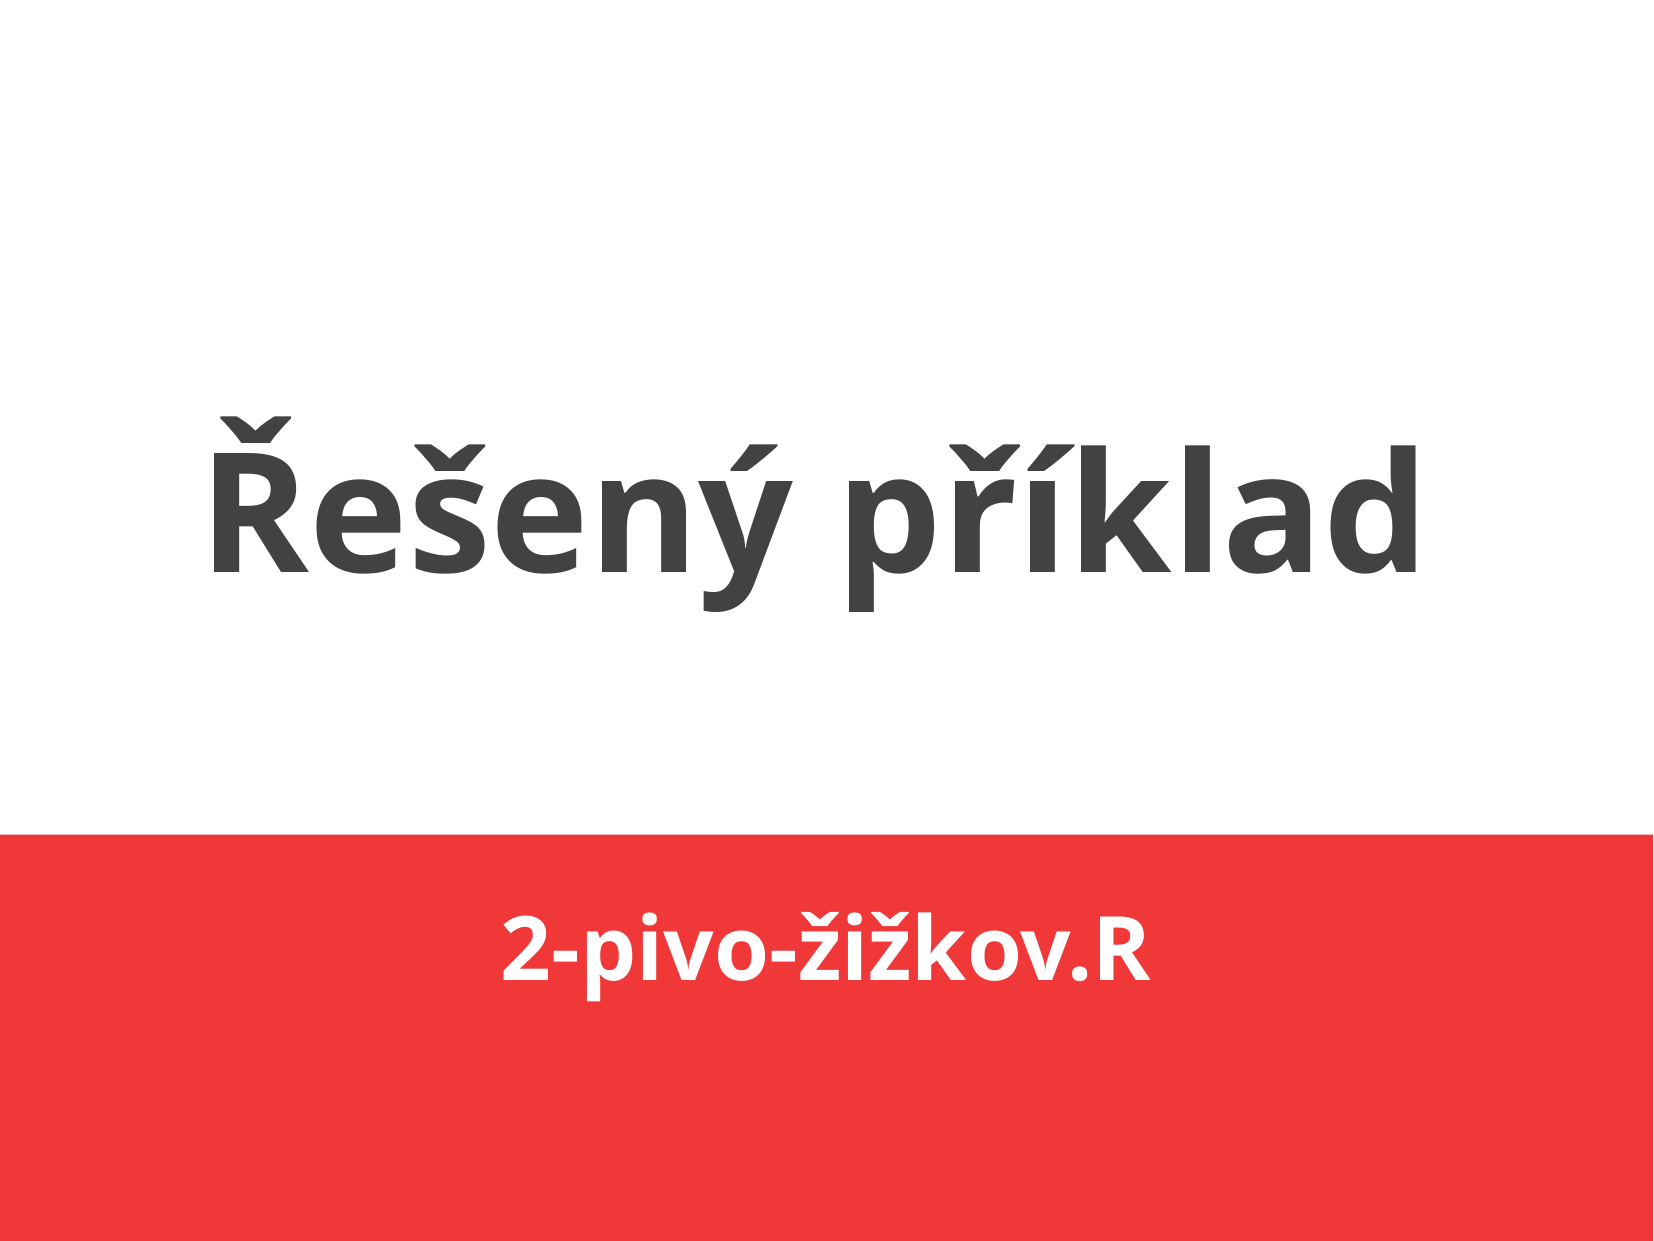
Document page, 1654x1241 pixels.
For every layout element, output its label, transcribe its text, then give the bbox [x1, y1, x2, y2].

subtitle 2-pivo-žižkov.R [82, 881, 1571, 1010]
title Řešený příklad [70, 327, 1559, 915]
